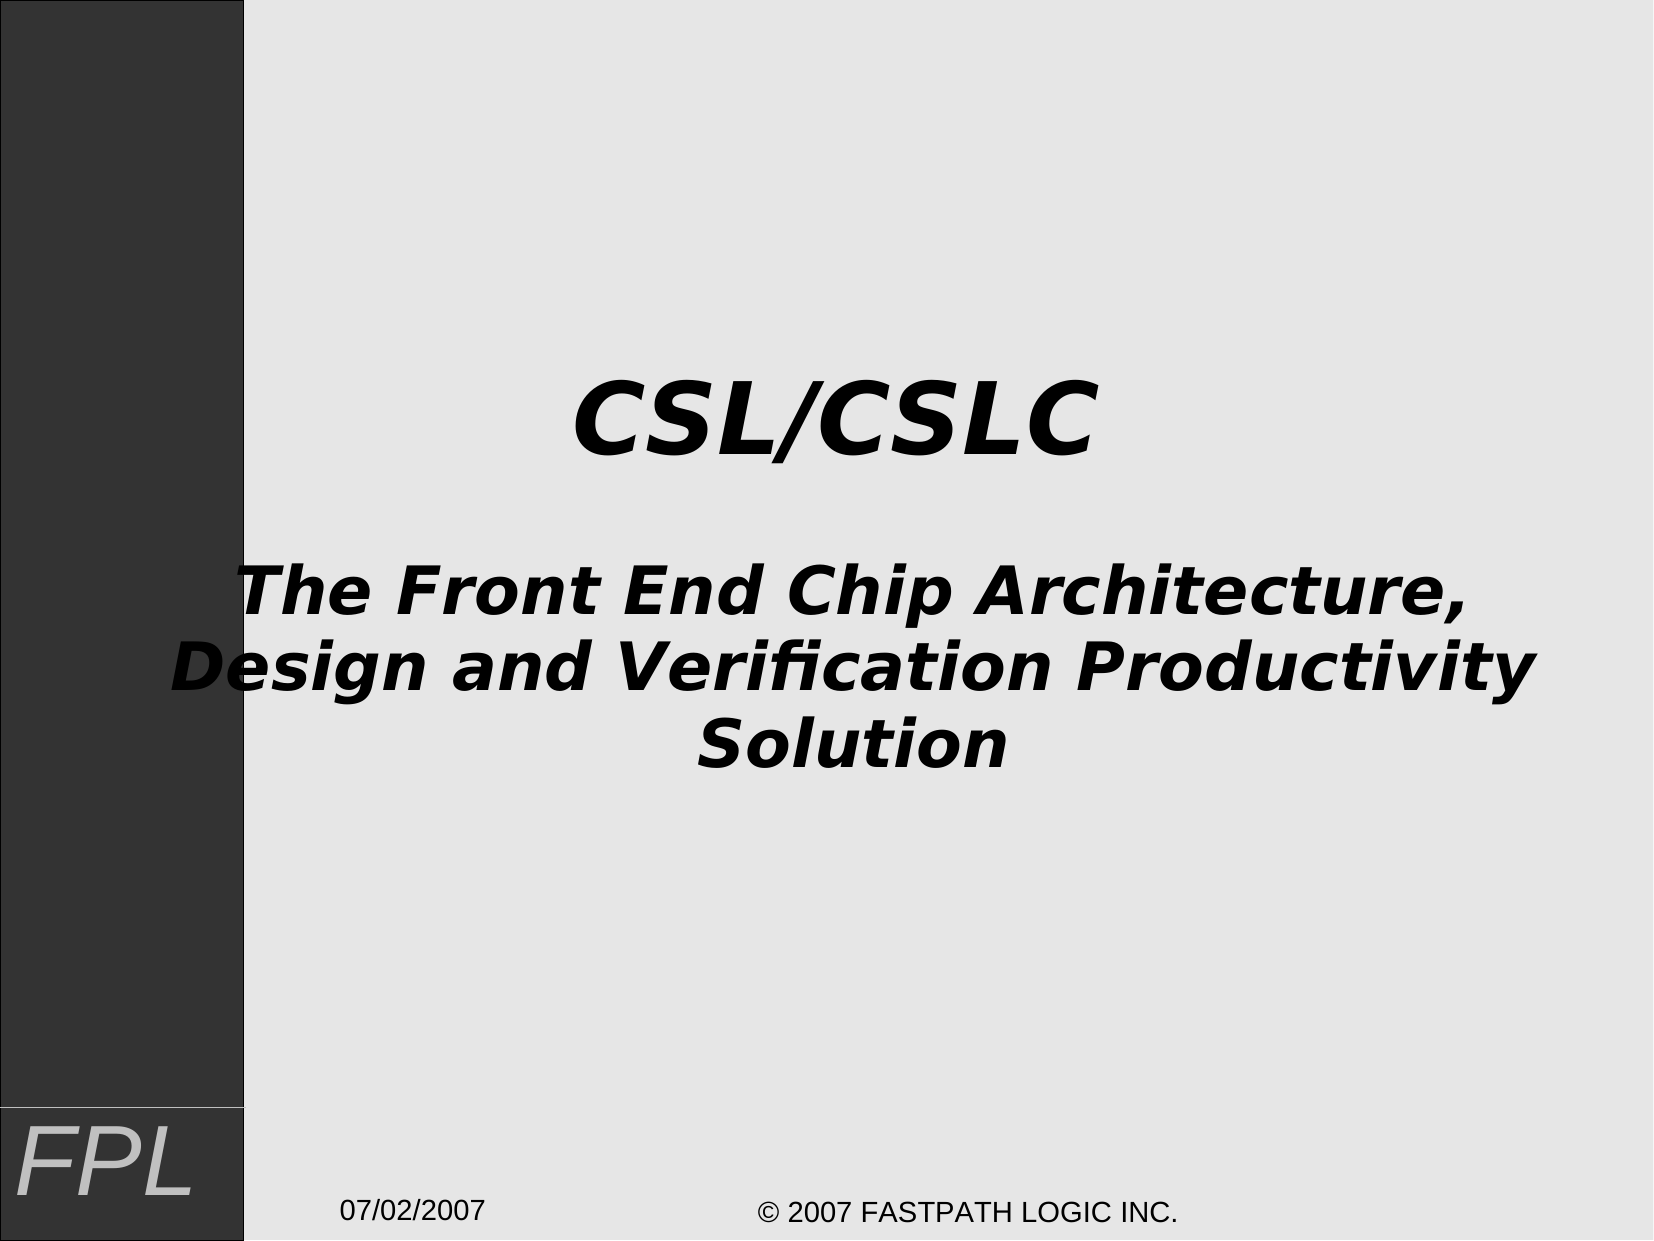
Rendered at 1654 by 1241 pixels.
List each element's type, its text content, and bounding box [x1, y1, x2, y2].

title CSL/CSLC The Front End Chip Architecture, Design and Verification Productivity Solution [147, 359, 1560, 787]
